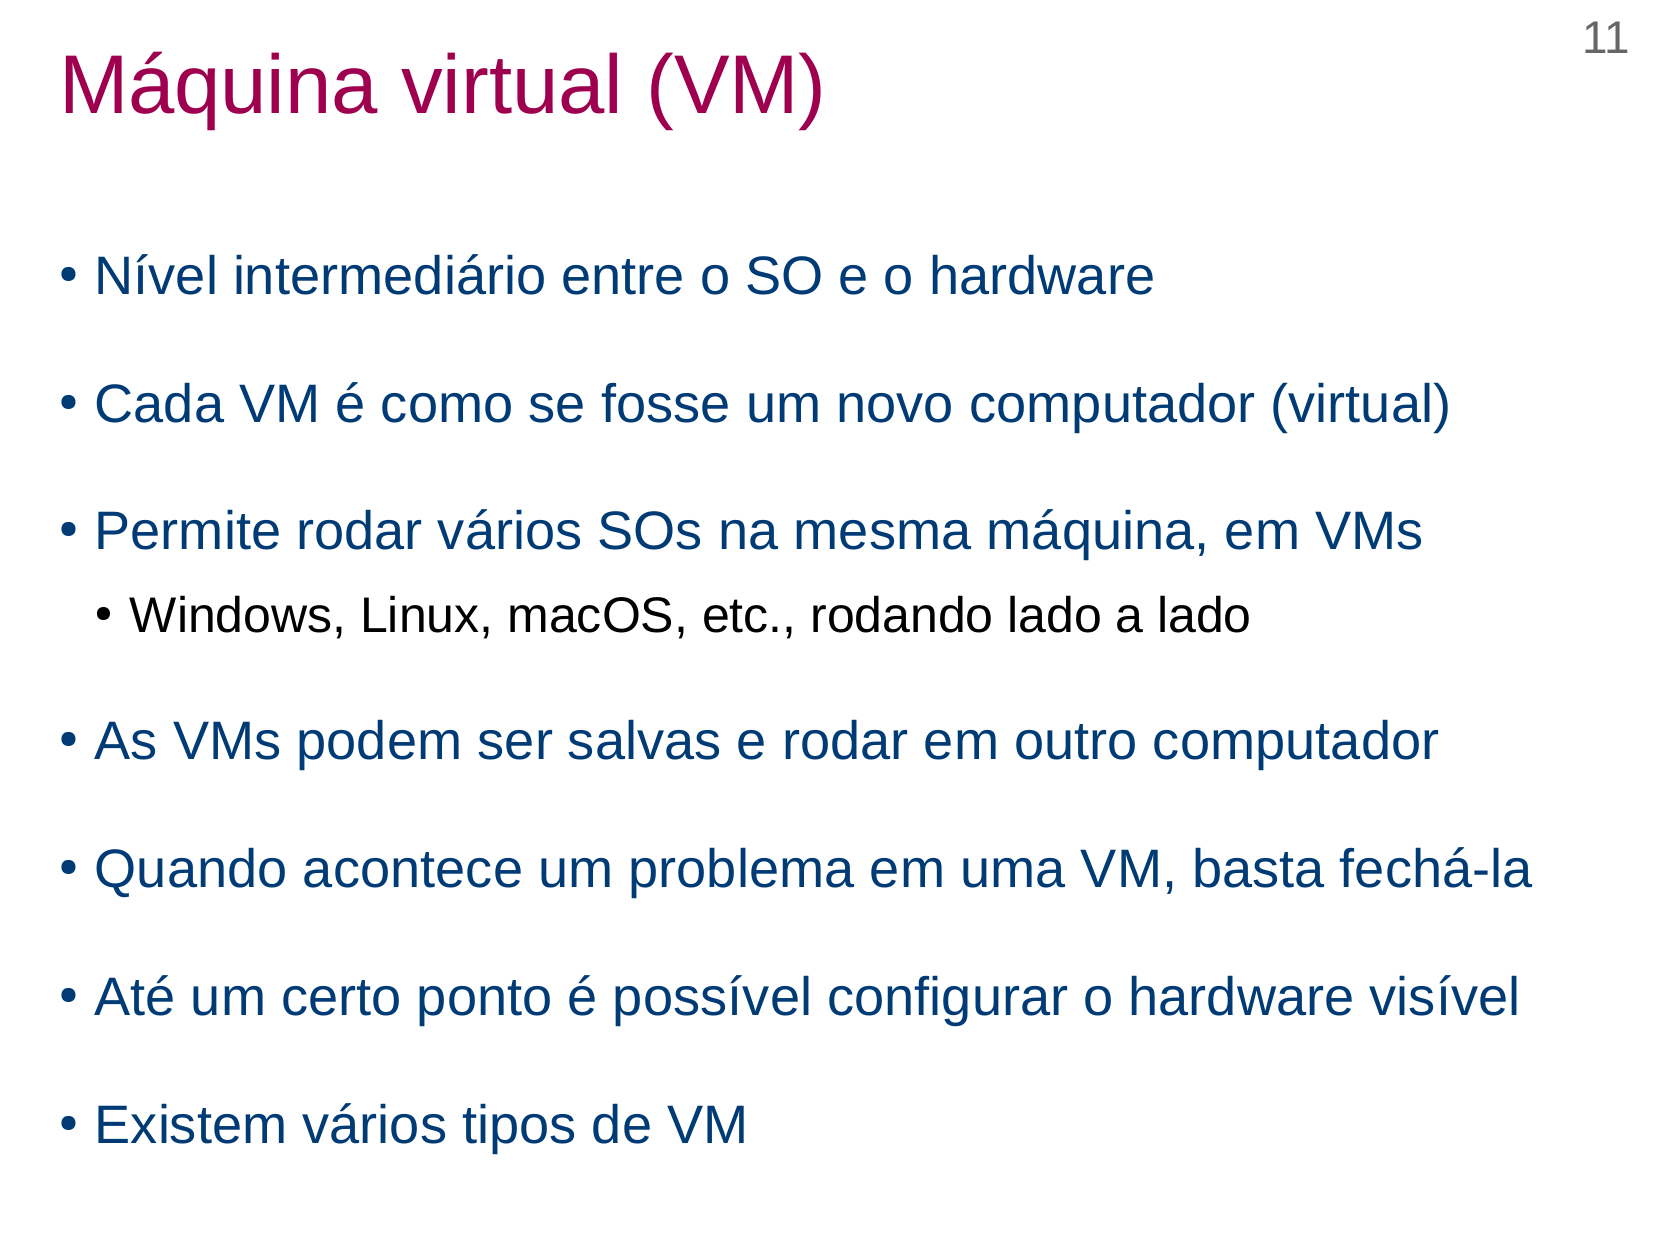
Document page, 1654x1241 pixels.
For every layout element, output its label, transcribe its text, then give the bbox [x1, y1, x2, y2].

title Máquina virtual (VM) [59, 29, 1595, 148]
list Nível intermediário entre o SO e o hardware Cada VM é como se fosse um novo computador (virtual) Permite rodar vários SOs na mesma máquina, em VMs Windows, Linux, macOS, etc., rodando lado a lado As VMs podem ser salvas e rodar em outro computador Quando acontece um problema em uma VM, basta fechá-la Até um certo ponto é possível configurar o hardware visível Existem vários tipos de VM [59, 236, 1595, 1211]
